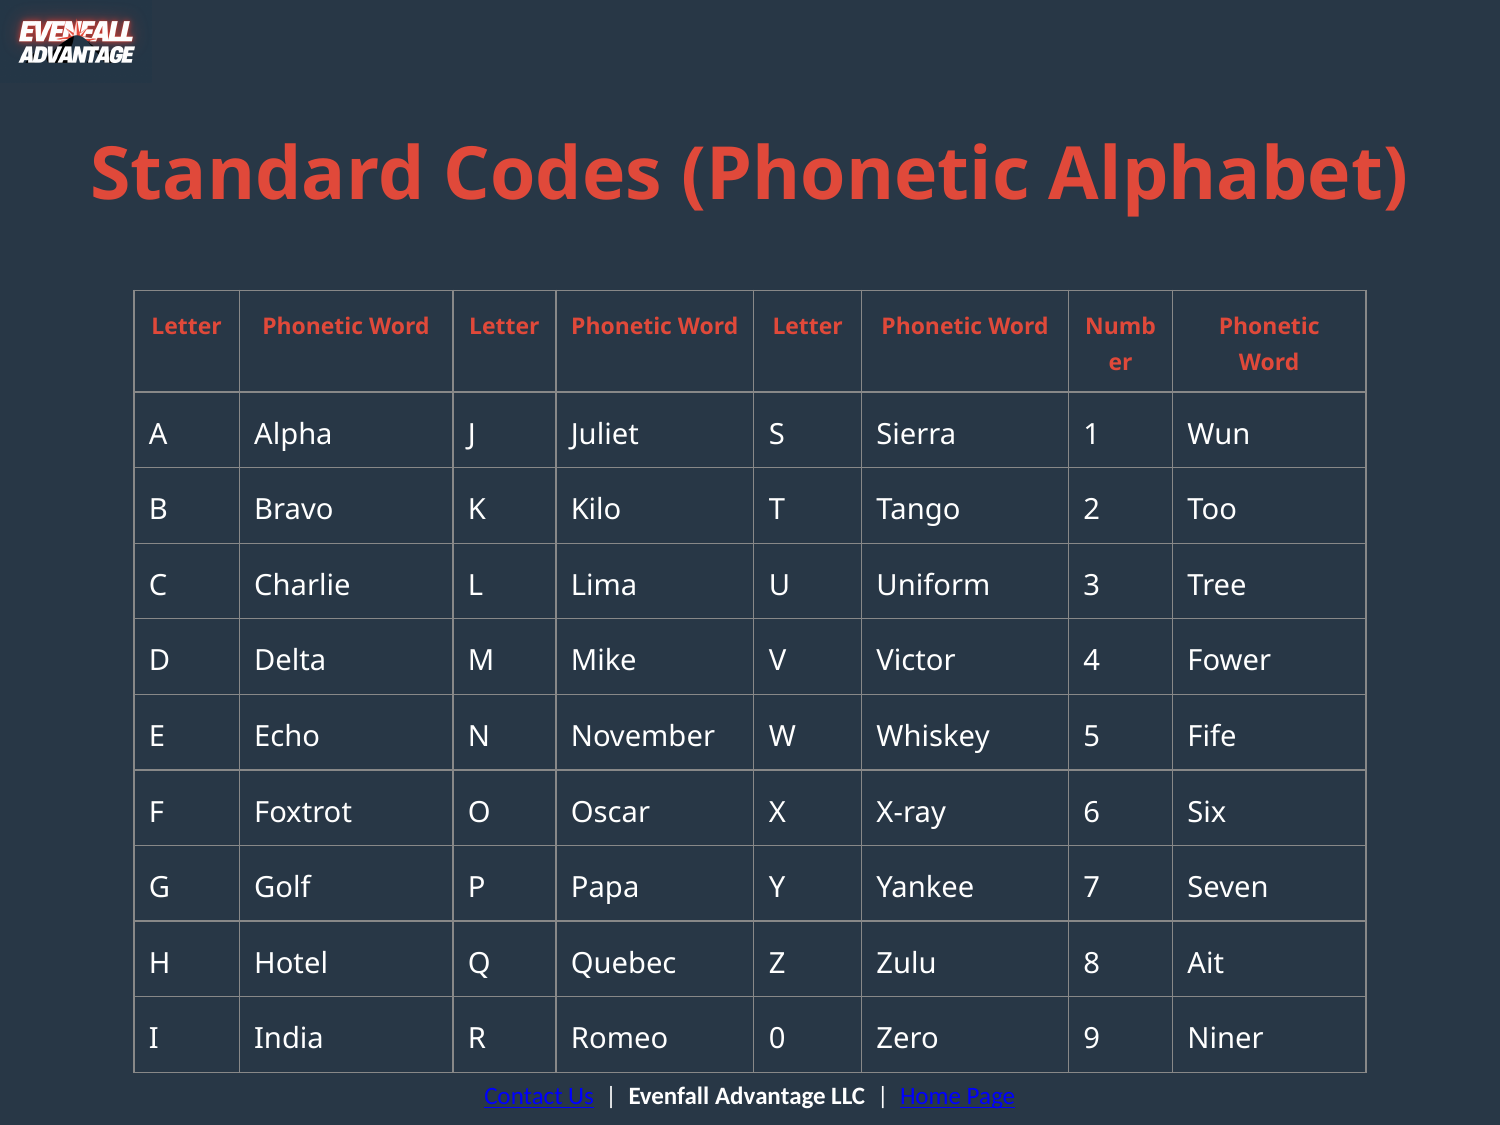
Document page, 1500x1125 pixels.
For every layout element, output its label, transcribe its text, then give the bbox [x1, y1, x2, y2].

table_cell November [557, 695, 753, 769]
table_cell G [135, 846, 239, 920]
table_cell 1 [1069, 393, 1172, 467]
table_cell Alpha [240, 393, 452, 467]
table_cell India [240, 997, 452, 1072]
table_header Phonetic Word [240, 291, 452, 391]
table_header Letter [135, 291, 239, 391]
table_cell 5 [1069, 695, 1172, 769]
table_cell K [454, 468, 555, 543]
table_cell J [454, 393, 555, 467]
table_cell Juliet [557, 393, 753, 467]
table_cell Echo [240, 695, 452, 769]
table_cell I [135, 997, 239, 1072]
table_cell Tree [1173, 544, 1365, 618]
table_cell Oscar [557, 771, 753, 845]
table_cell 4 [1069, 619, 1172, 694]
table_cell Niner [1173, 997, 1365, 1072]
table_cell P [454, 846, 555, 920]
table_cell Quebec [557, 922, 753, 996]
table_cell A [135, 393, 239, 467]
table_cell Whiskey [862, 695, 1068, 769]
table_cell F [135, 771, 239, 845]
table_cell Foxtrot [240, 771, 452, 845]
table_cell Zulu [862, 922, 1068, 996]
table_cell Mike [557, 619, 753, 694]
table_cell 2 [1069, 468, 1172, 543]
table_cell W [754, 695, 861, 769]
table_cell Victor [862, 619, 1068, 694]
table_cell 9 [1069, 997, 1172, 1072]
table_cell Ait [1173, 922, 1365, 996]
table_cell Hotel [240, 922, 452, 996]
table_cell Fower [1173, 619, 1365, 694]
table_header Letter [454, 291, 555, 391]
table_cell Wun [1173, 393, 1365, 467]
table_cell Q [454, 922, 555, 996]
table_cell Zero [862, 997, 1068, 1072]
table_cell Six [1173, 771, 1365, 845]
table_cell S [754, 393, 861, 467]
table_header Phonetic Word [862, 291, 1068, 391]
table_cell C [135, 544, 239, 618]
table_cell Charlie [240, 544, 452, 618]
title Standard Codes (Phonetic Alphabet) [75, 76, 1425, 264]
table_cell Lima [557, 544, 753, 618]
table_cell 7 [1069, 846, 1172, 920]
table_cell Papa [557, 846, 753, 920]
table_header Phonetic Word [557, 291, 753, 391]
table_cell Romeo [557, 997, 753, 1072]
table_cell Seven [1173, 846, 1365, 920]
table_cell 6 [1069, 771, 1172, 845]
table_cell Kilo [557, 468, 753, 543]
table_cell Bravo [240, 468, 452, 543]
table_header Number [1069, 291, 1172, 391]
table_cell X [754, 771, 861, 845]
table_cell H [135, 922, 239, 996]
table_cell U [754, 544, 861, 618]
table_header Phonetic Word [1173, 291, 1365, 391]
table_cell 0 [754, 997, 861, 1072]
table_cell L [454, 544, 555, 618]
table_cell Yankee [862, 846, 1068, 920]
table_cell 3 [1069, 544, 1172, 618]
table_cell Delta [240, 619, 452, 694]
table_cell Too [1173, 468, 1365, 543]
table_cell V [754, 619, 861, 694]
table_cell E [135, 695, 239, 769]
table_cell Tango [862, 468, 1068, 543]
table_cell Z [754, 922, 861, 996]
table_cell R [454, 997, 555, 1072]
table_cell X-ray [862, 771, 1068, 845]
table_cell Uniform [862, 544, 1068, 618]
table_cell M [454, 619, 555, 694]
table_cell 8 [1069, 922, 1172, 996]
table_cell Golf [240, 846, 452, 920]
table_cell D [135, 619, 239, 694]
table_cell B [135, 468, 239, 543]
table_cell Fife [1173, 695, 1365, 769]
table_cell Y [754, 846, 861, 920]
table_cell T [754, 468, 861, 543]
table_cell O [454, 771, 555, 845]
table_header Letter [754, 291, 861, 391]
table_cell N [454, 695, 555, 769]
picture [0, 0, 152, 83]
table_cell Sierra [862, 393, 1068, 467]
